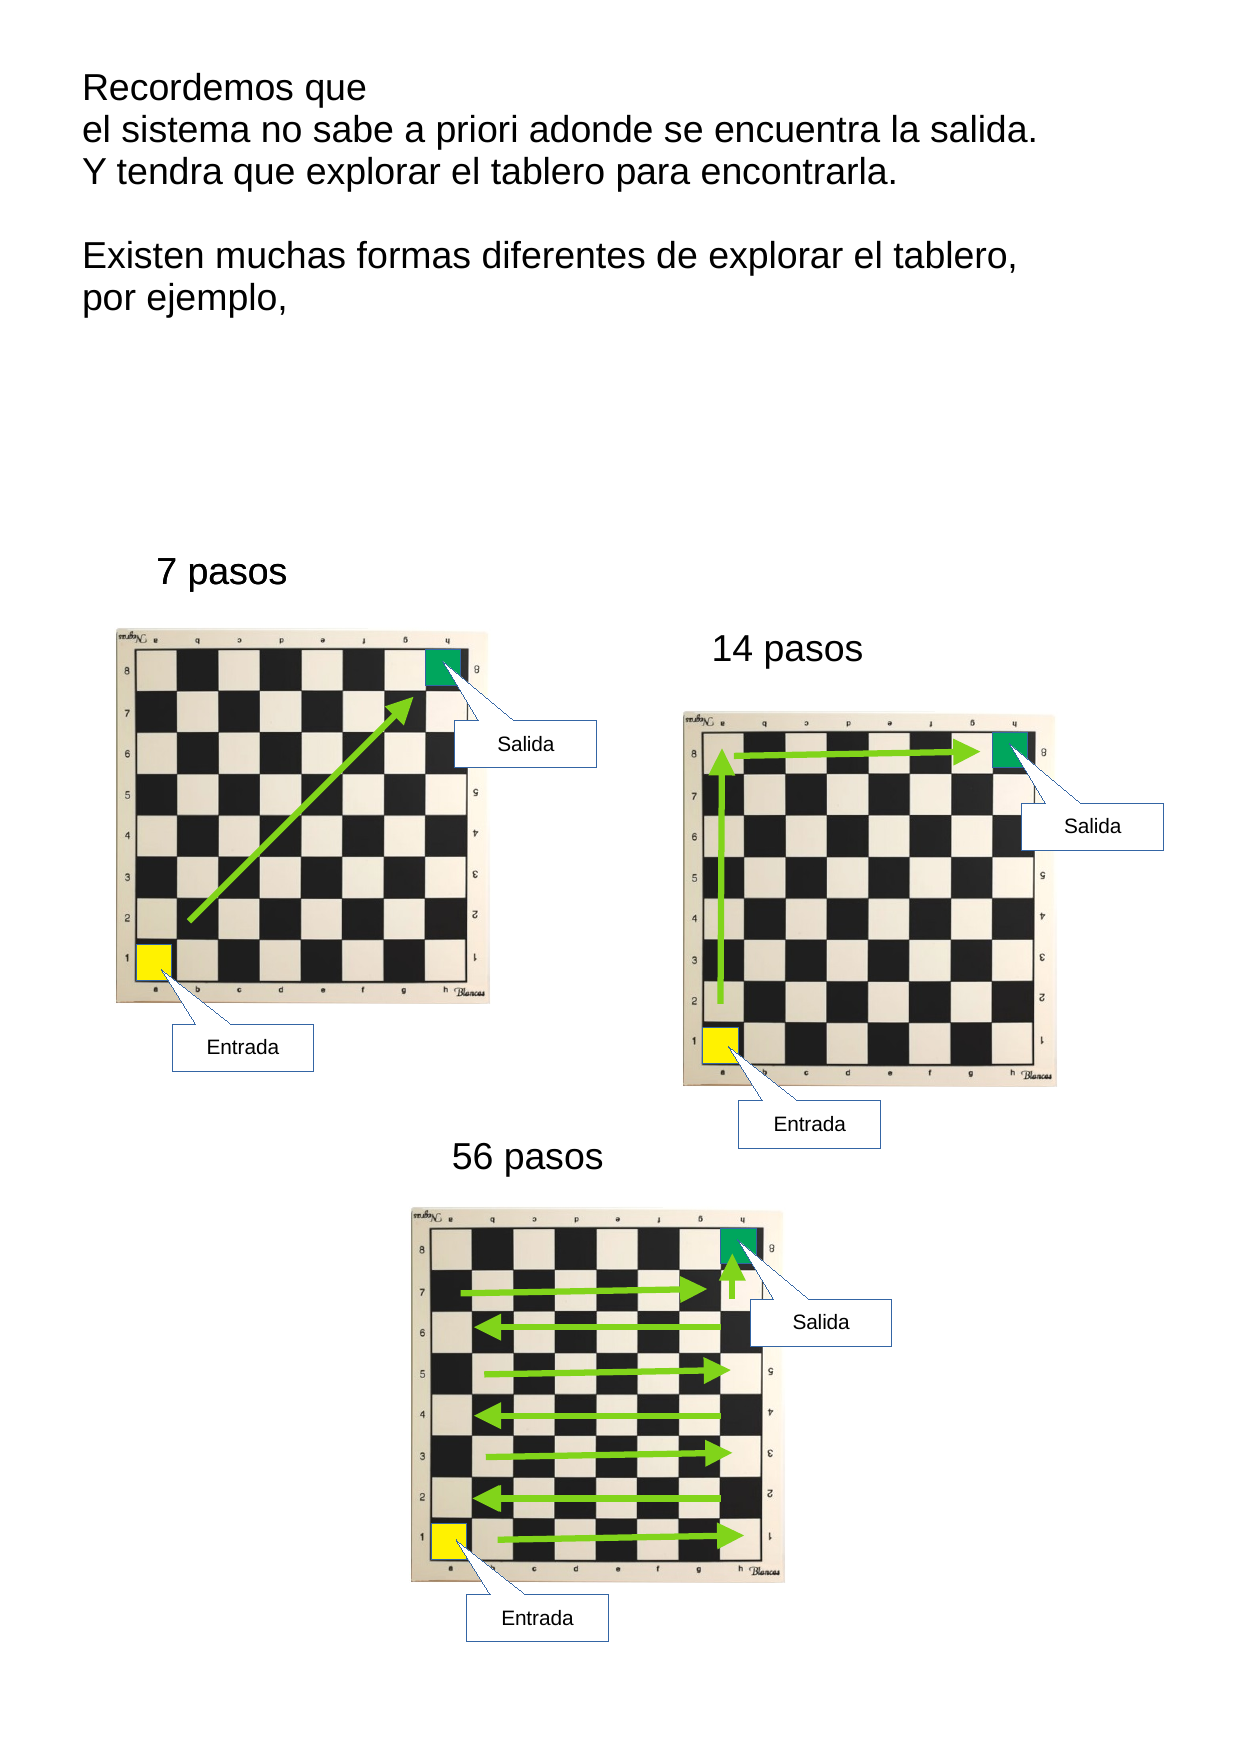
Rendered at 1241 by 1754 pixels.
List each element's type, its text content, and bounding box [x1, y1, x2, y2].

text_box 7 pasos [141, 543, 461, 601]
text_box Entrada [728, 1046, 881, 1149]
text_box [431, 1523, 467, 1560]
text_box Recordemos que el sistema no sabe a priori adonde se encuentra la salida. Y tendra que explorar el tablero para encontrarla. Existen muchas formas diferentes de explorar el tablero, por ejemplo, [67, 58, 1182, 326]
text_box Salida [737, 1239, 892, 1347]
text_box Salida [442, 661, 597, 768]
text_box Entrada [456, 1539, 609, 1642]
text_box [992, 732, 1028, 768]
picture [114, 627, 491, 1004]
text_box [720, 1228, 757, 1264]
text_box 14 pasos [696, 620, 1016, 677]
text_box 56 pasos [437, 1127, 756, 1185]
text_box Salida [1009, 743, 1164, 851]
picture [409, 1206, 786, 1583]
picture [681, 710, 1058, 1087]
text_box Entrada [161, 969, 314, 1072]
text_box [425, 649, 461, 686]
text_box [702, 1027, 739, 1064]
text_box [136, 944, 172, 981]
